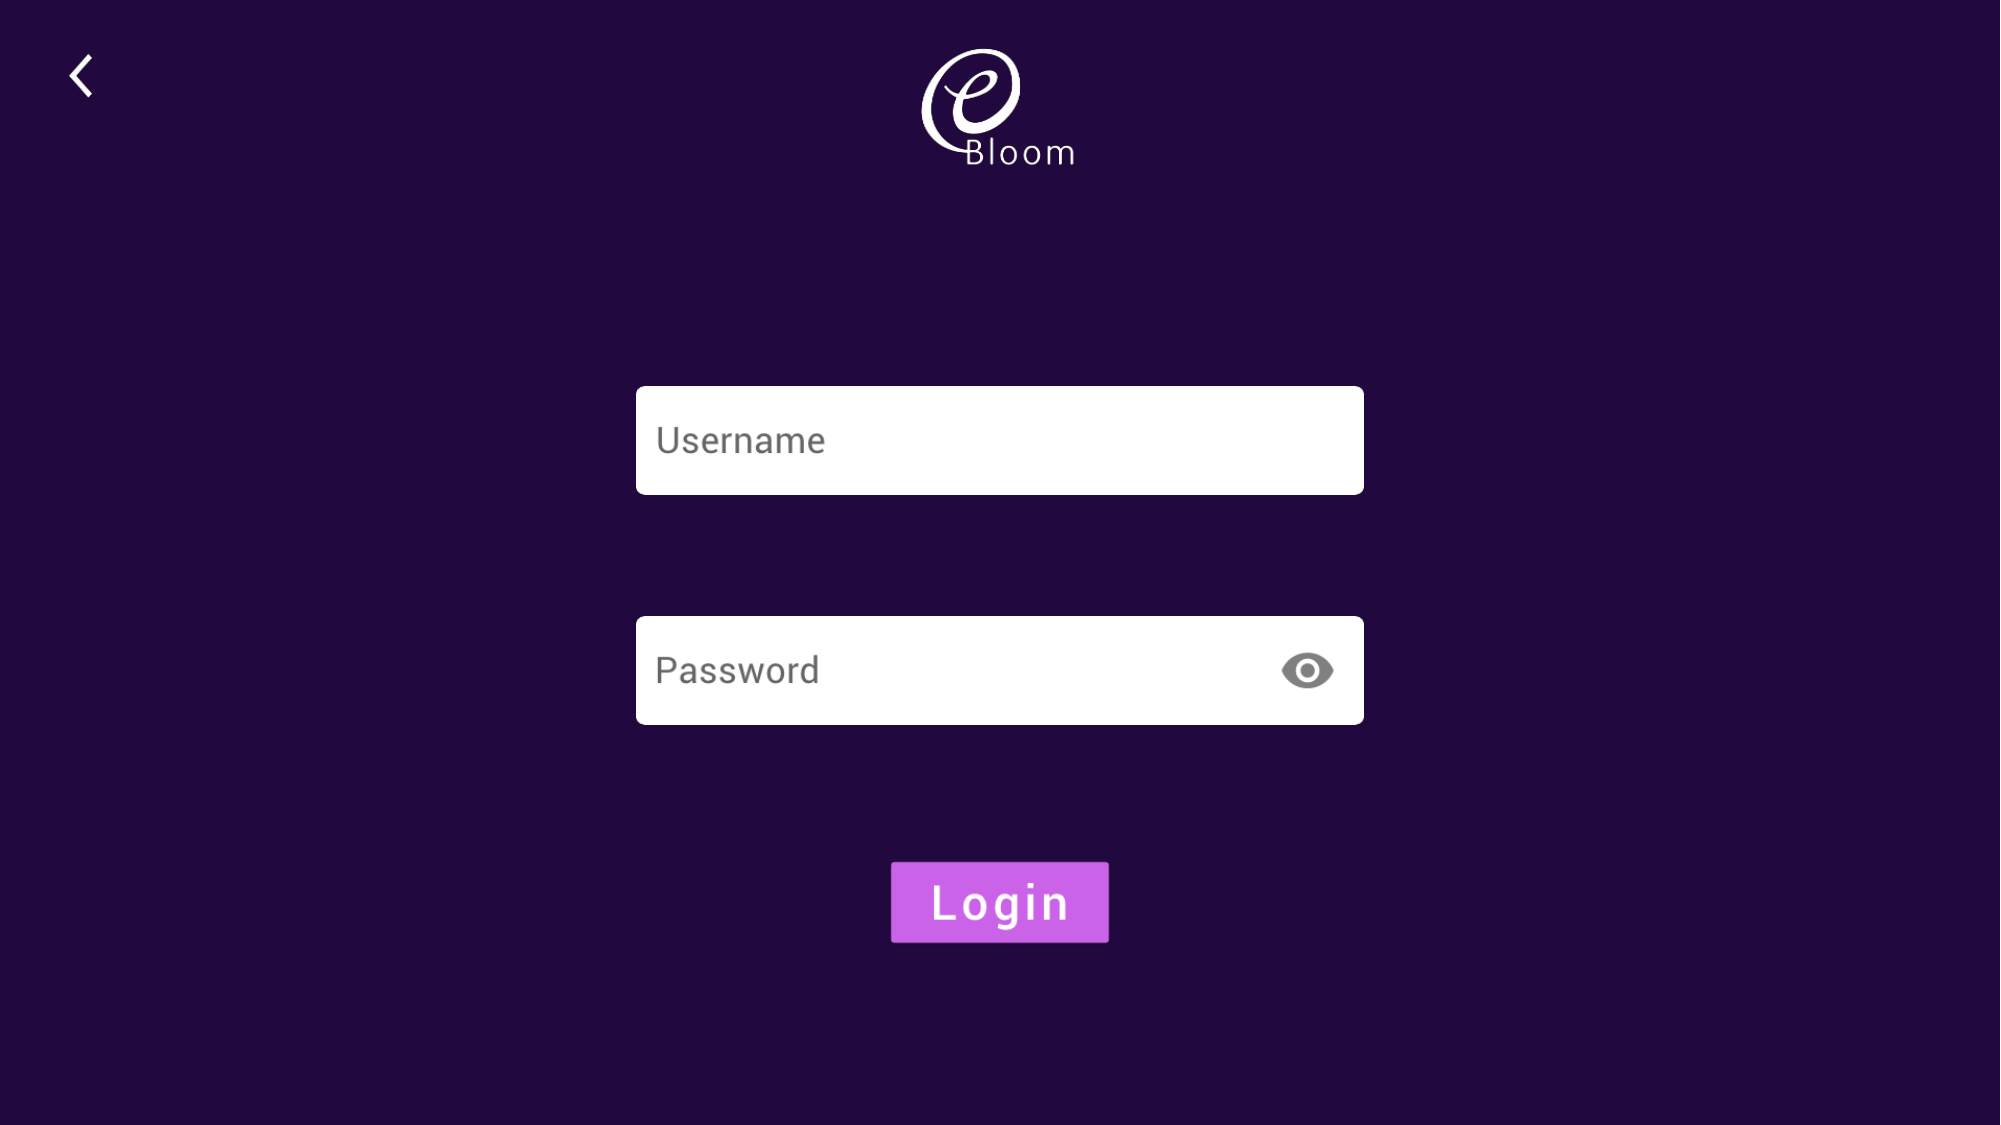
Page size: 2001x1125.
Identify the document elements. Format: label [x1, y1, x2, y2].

picture [49, 40, 112, 112]
picture [636, 386, 1364, 495]
picture [921, 48, 1079, 176]
picture [886, 858, 1114, 949]
text_box [0, 0, 2000, 1125]
picture [636, 616, 1364, 725]
